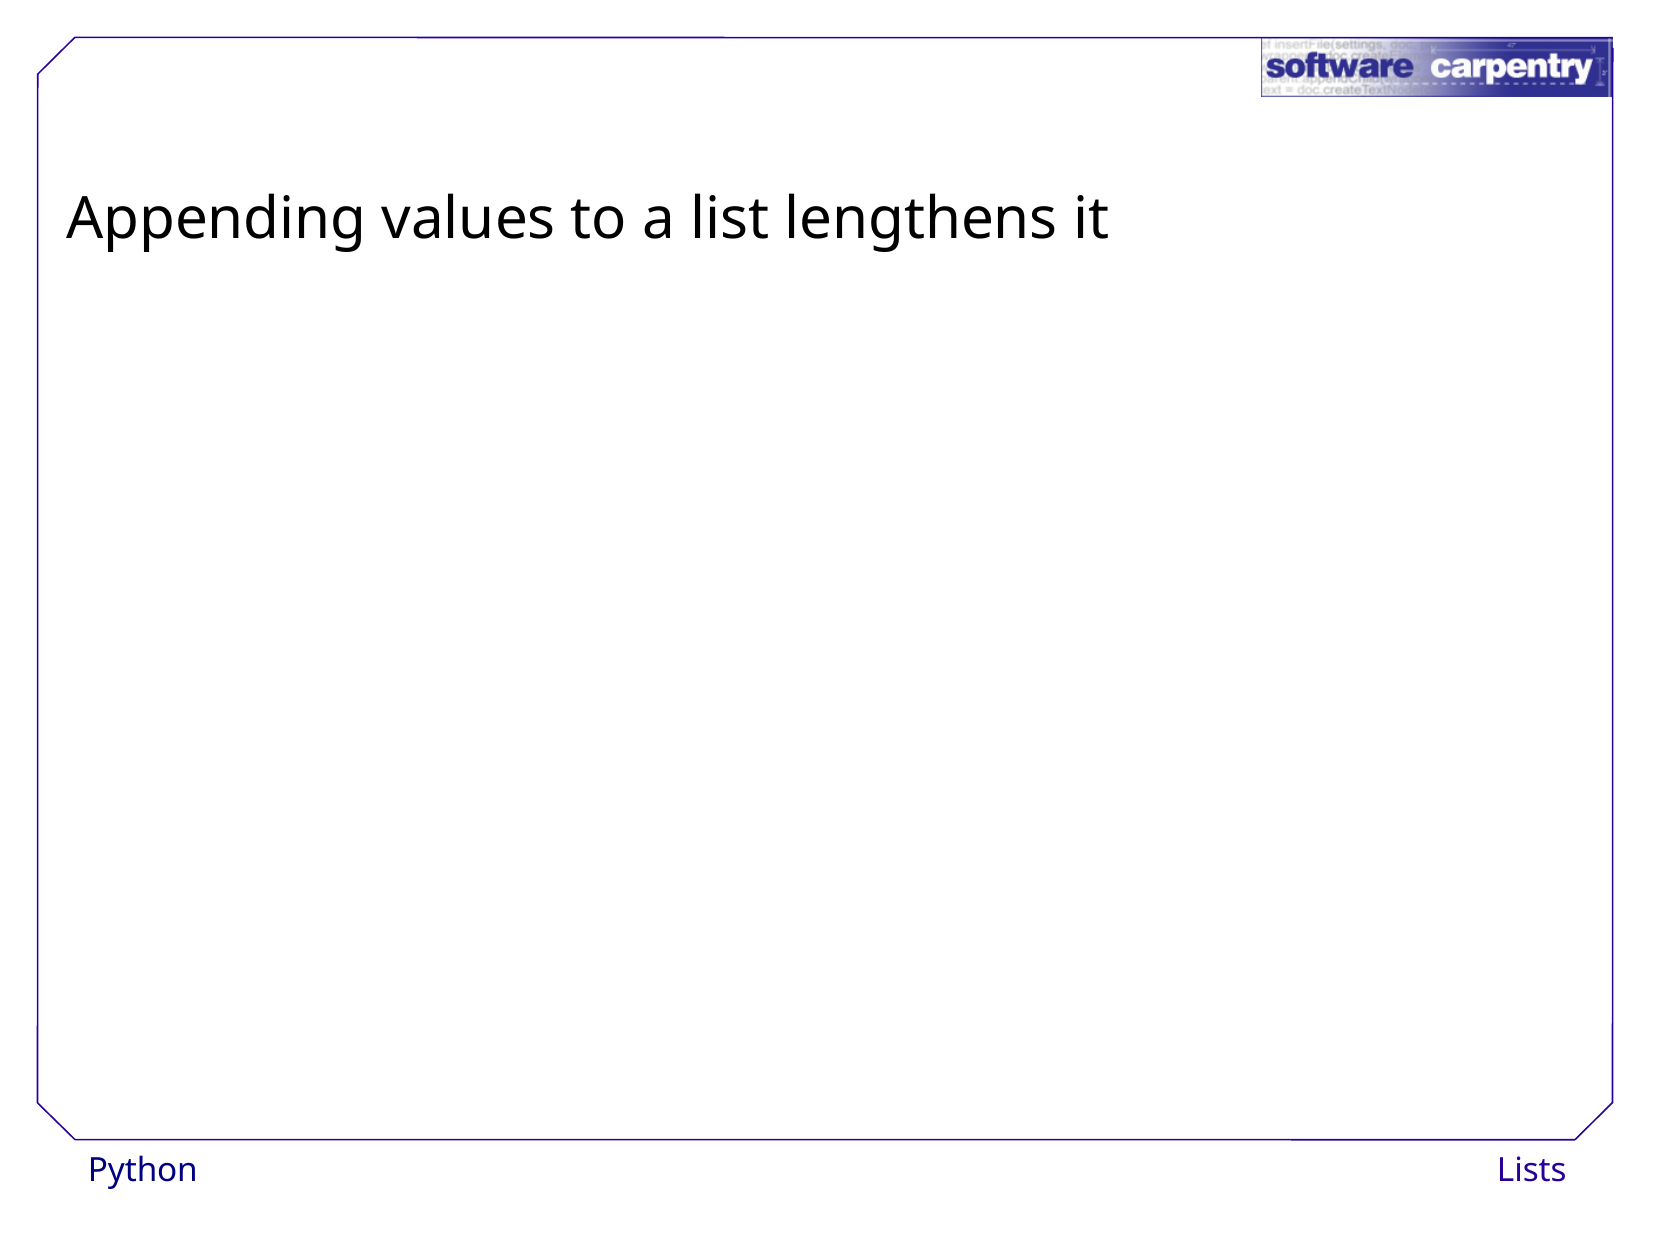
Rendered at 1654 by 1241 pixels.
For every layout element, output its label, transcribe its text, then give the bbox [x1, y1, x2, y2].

text_box Appending values to a list lengthens it [51, 138, 1275, 259]
picture [1261, 39, 1613, 97]
